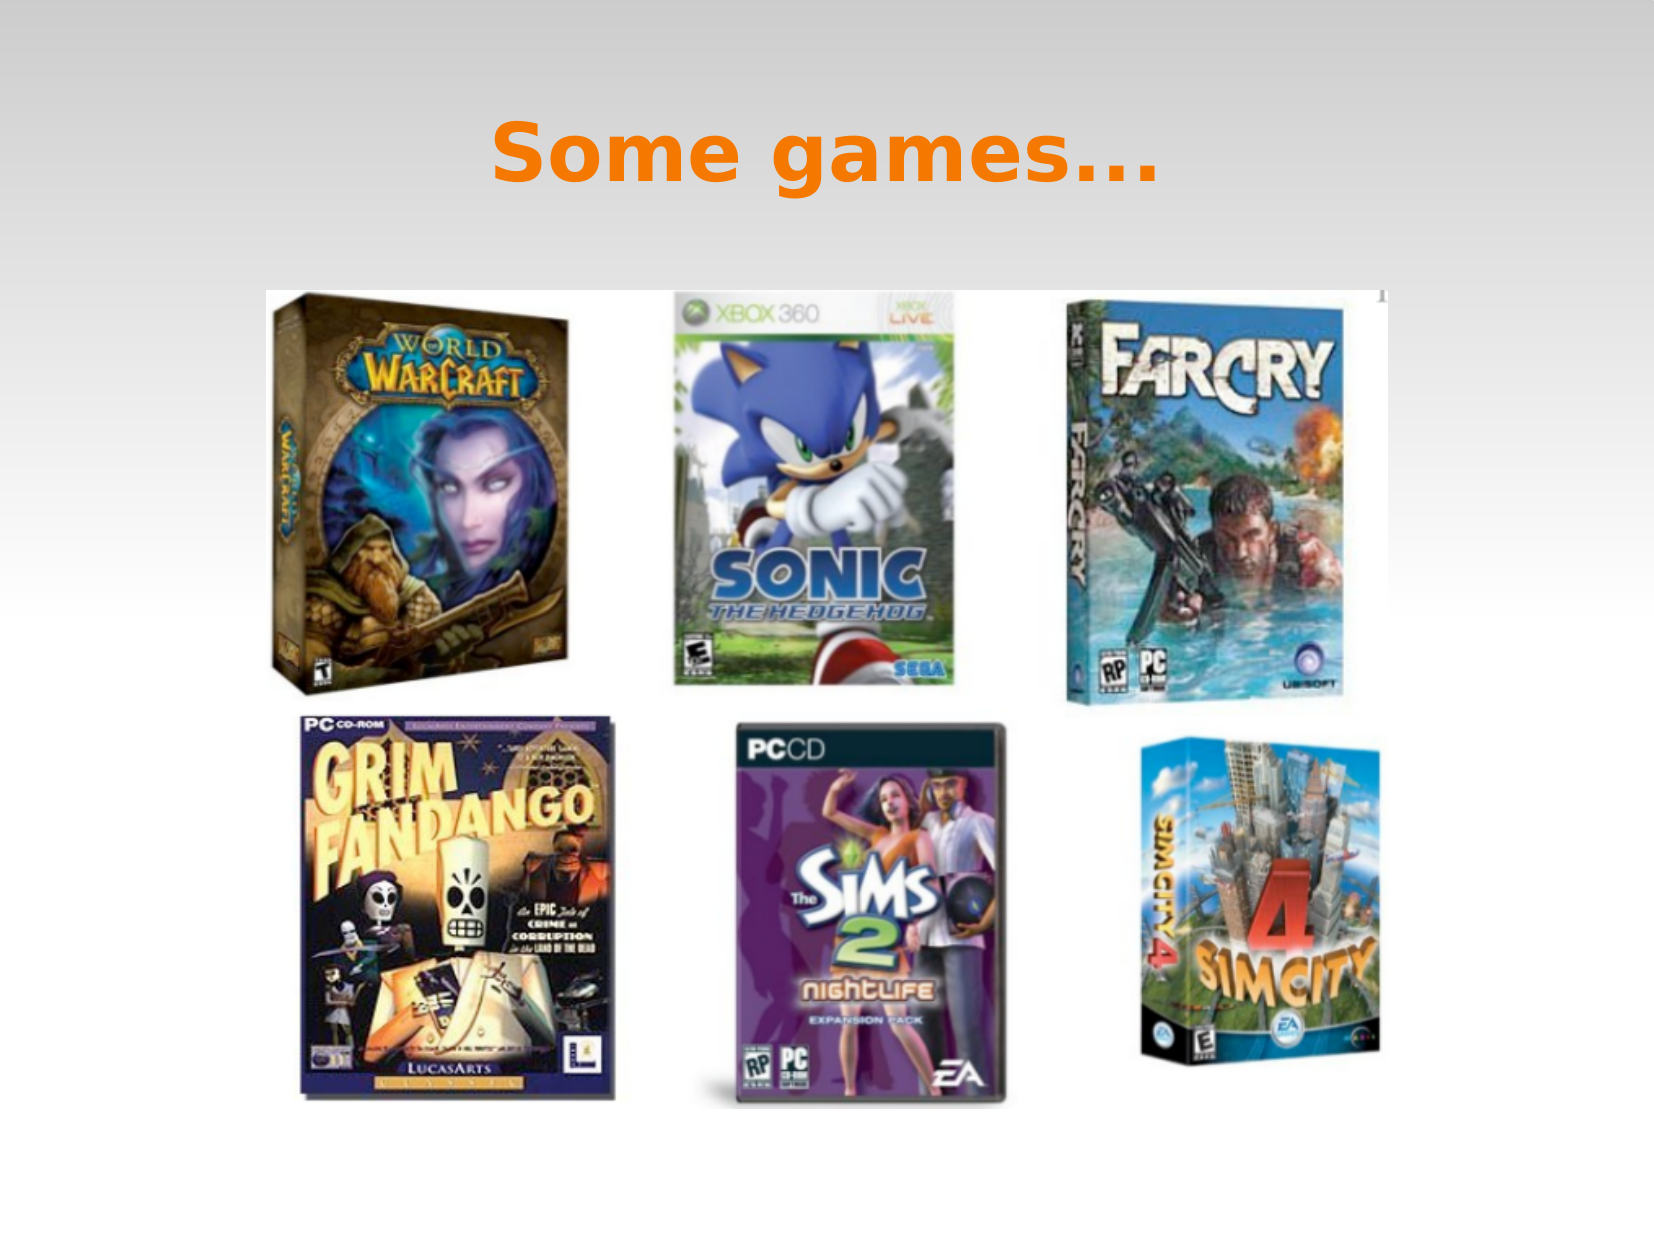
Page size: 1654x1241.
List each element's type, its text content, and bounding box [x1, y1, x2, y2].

picture [266, 290, 1388, 1109]
title Some games... [82, 49, 1571, 257]
